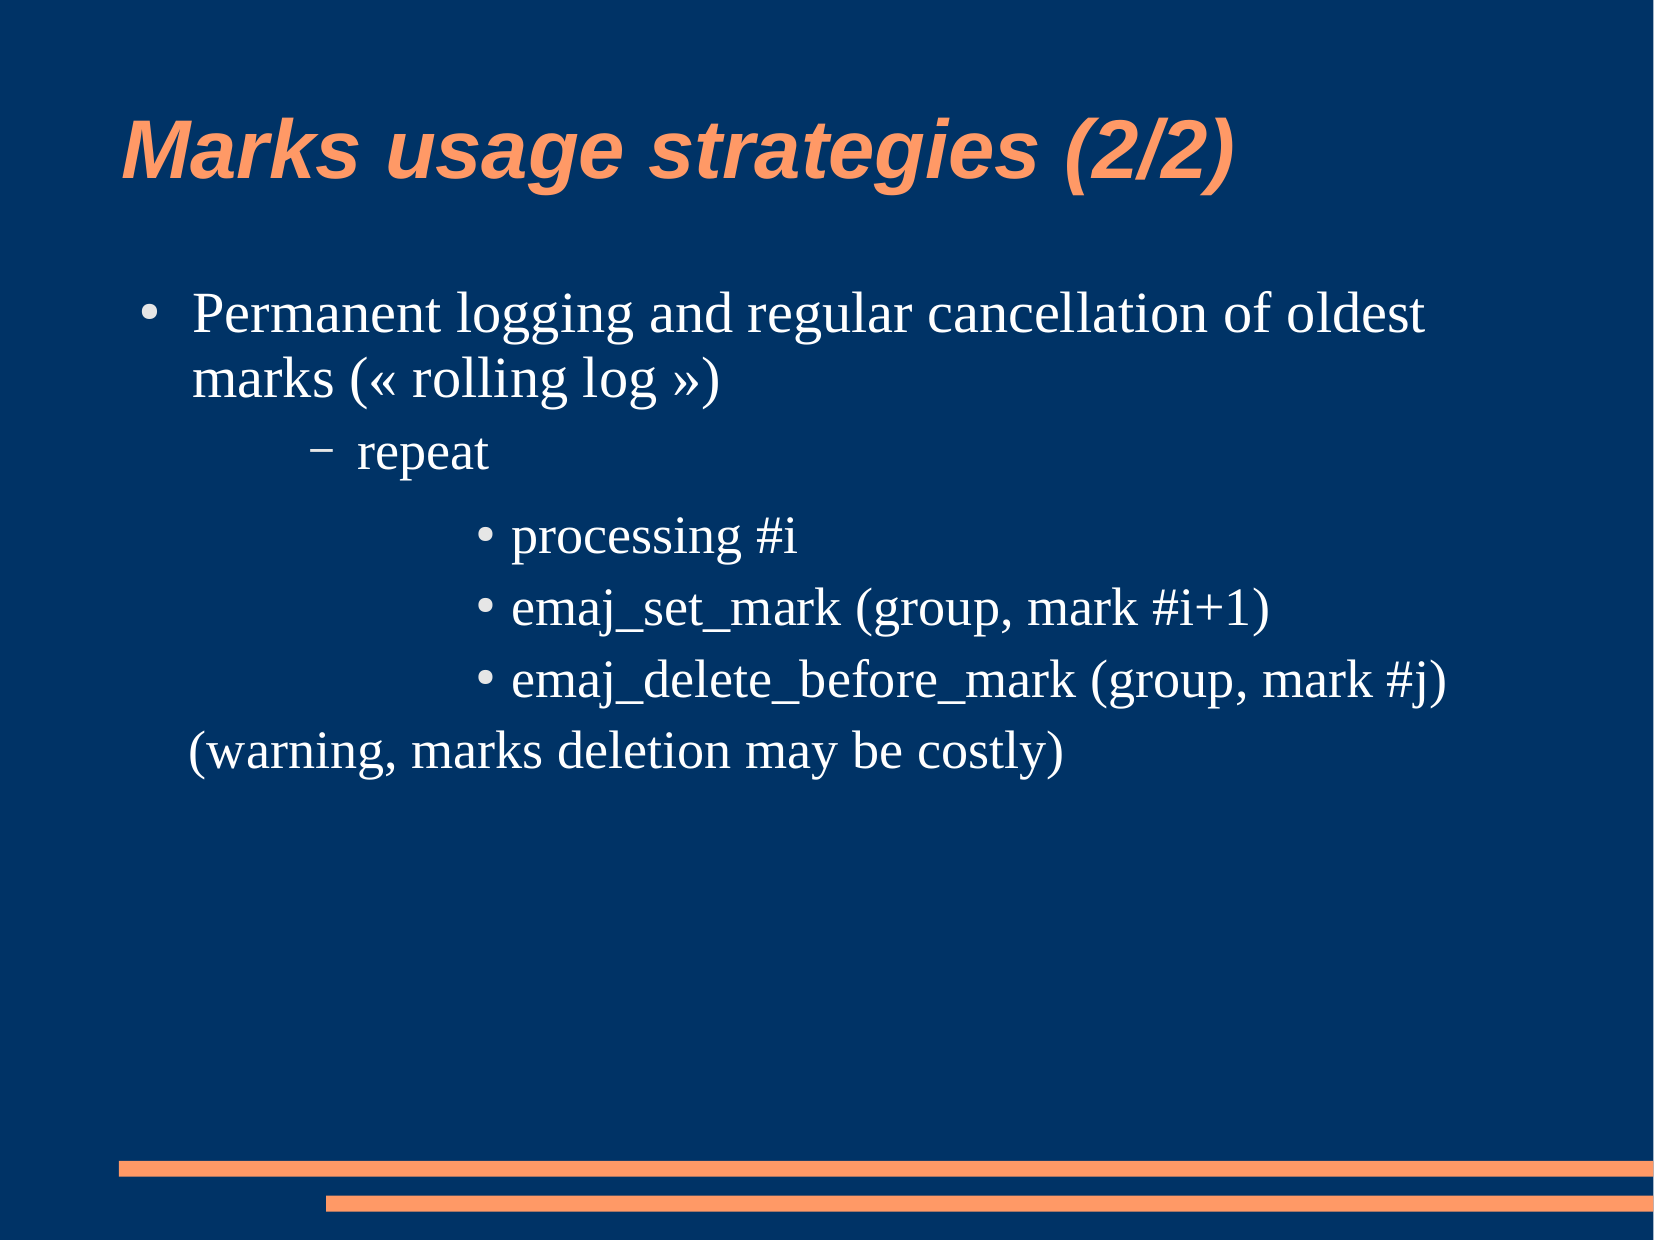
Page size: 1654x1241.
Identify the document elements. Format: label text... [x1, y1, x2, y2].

list Permanent logging and regular cancellation of oldest marks (« rolling log ») repeat processing #i emaj_set_mark (group, mark #i+1) emaj_delete_before_mark (group, mark #j) (warning, marks deletion may be costly) [121, 280, 1561, 1076]
title Marks usage strategies (2/2) [121, 53, 1534, 246]
